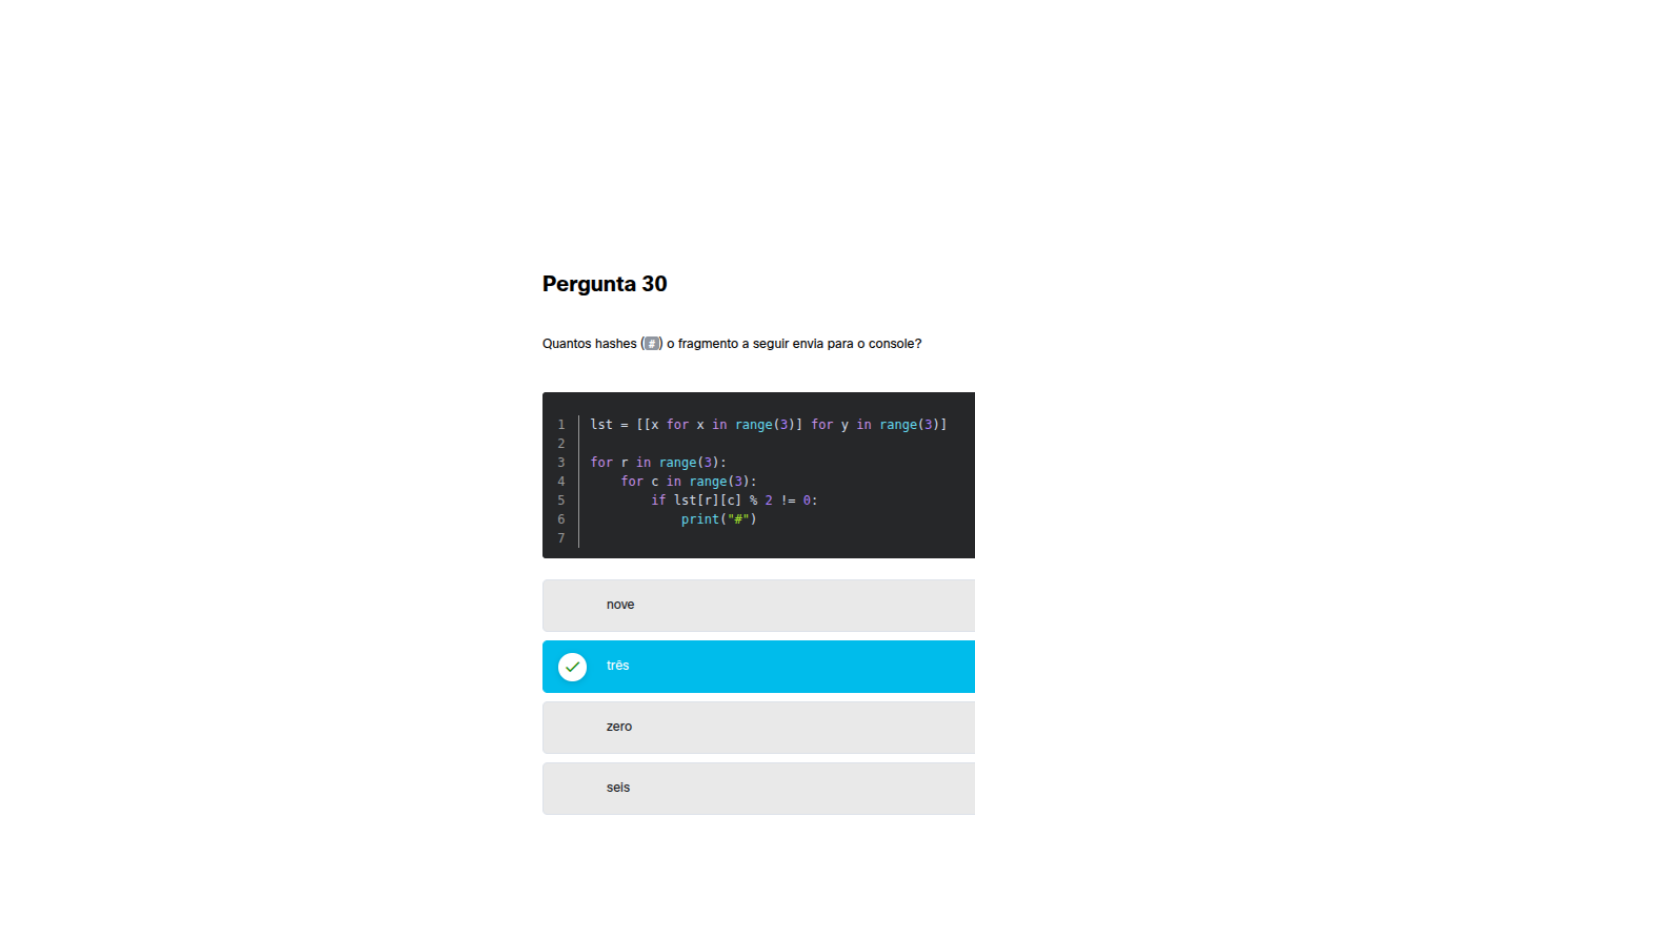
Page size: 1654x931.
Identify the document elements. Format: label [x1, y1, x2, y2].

picture [559, 654, 586, 681]
picture [532, 265, 975, 857]
picture [616, 661, 628, 669]
